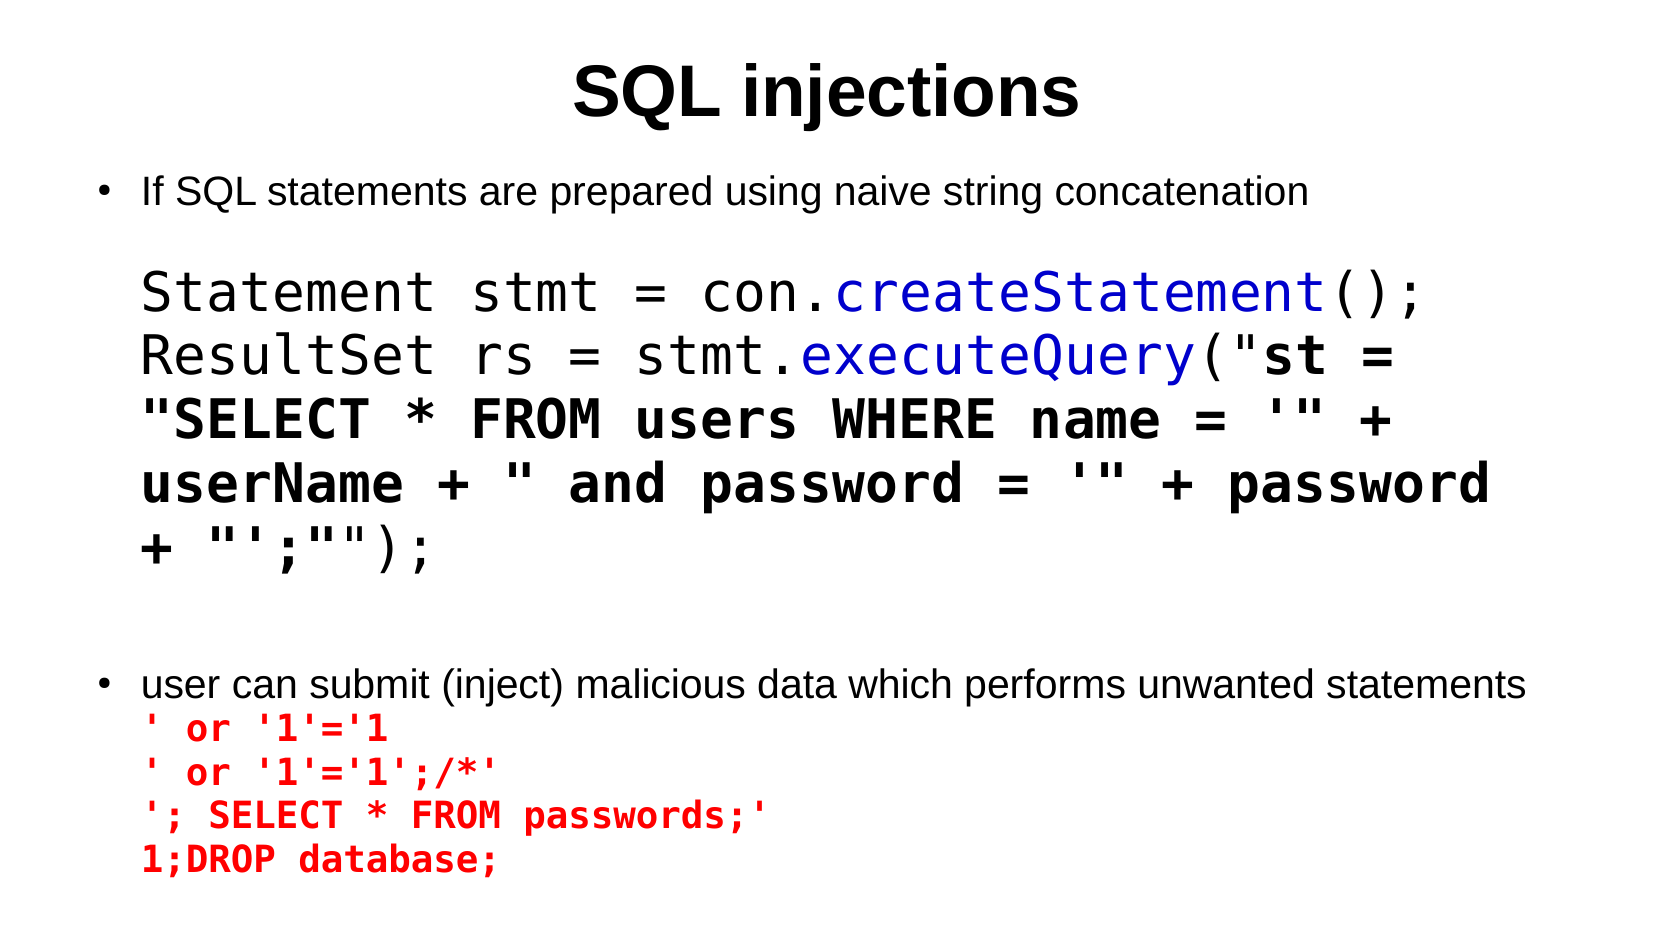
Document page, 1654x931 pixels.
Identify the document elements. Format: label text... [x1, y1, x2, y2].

title SQL injections [82, 37, 1571, 147]
list If SQL statements are prepared using naive string concatenation Statement stmt = con.createStatement(); ResultSet rs = stmt.executeQuery("st = "SELECT * FROM users WHERE name = '" + userName + " and password = '" + password + "';""); user can submit (inject) malicious data which performs unwanted statements ' or '1'='1 ' or '1'='1';/*' '; SELECT * FROM passwords;' 1;DROP database; [82, 168, 1538, 889]
